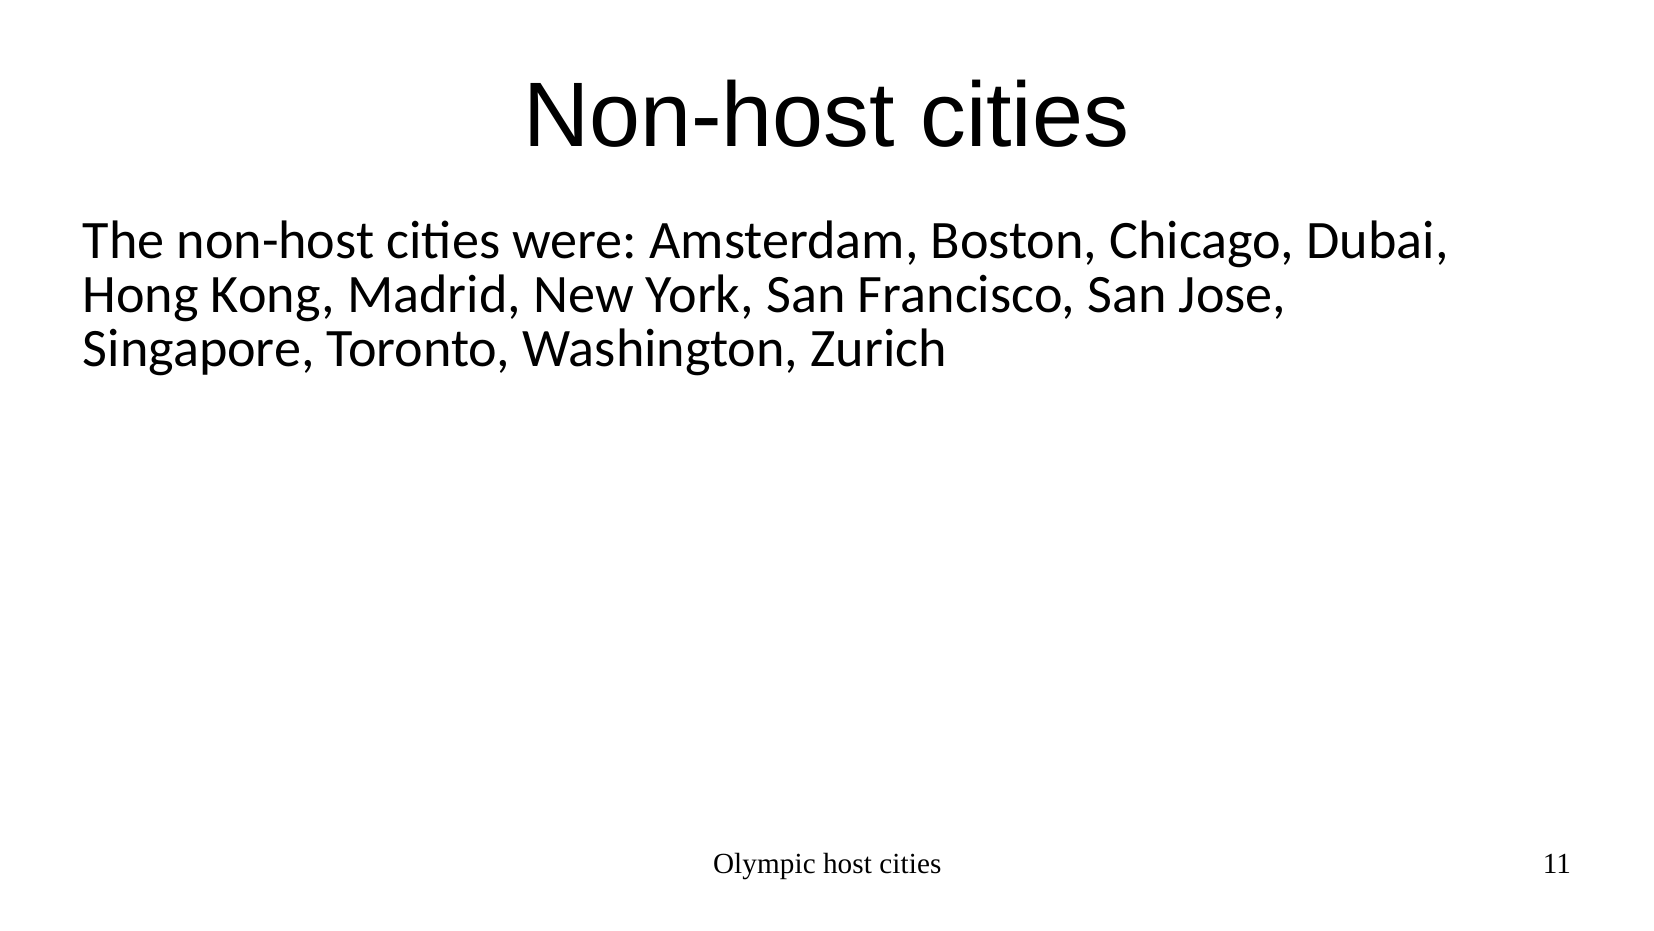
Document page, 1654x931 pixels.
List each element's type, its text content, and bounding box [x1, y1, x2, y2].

list The non-host cities were: Amsterdam, Boston, Chicago, Dubai, Hong Kong, Madrid, New York, San Francisco, San Jose, Singapore, Toronto, Washington, Zurich [82, 217, 1531, 496]
title Non-host cities [82, 37, 1571, 193]
